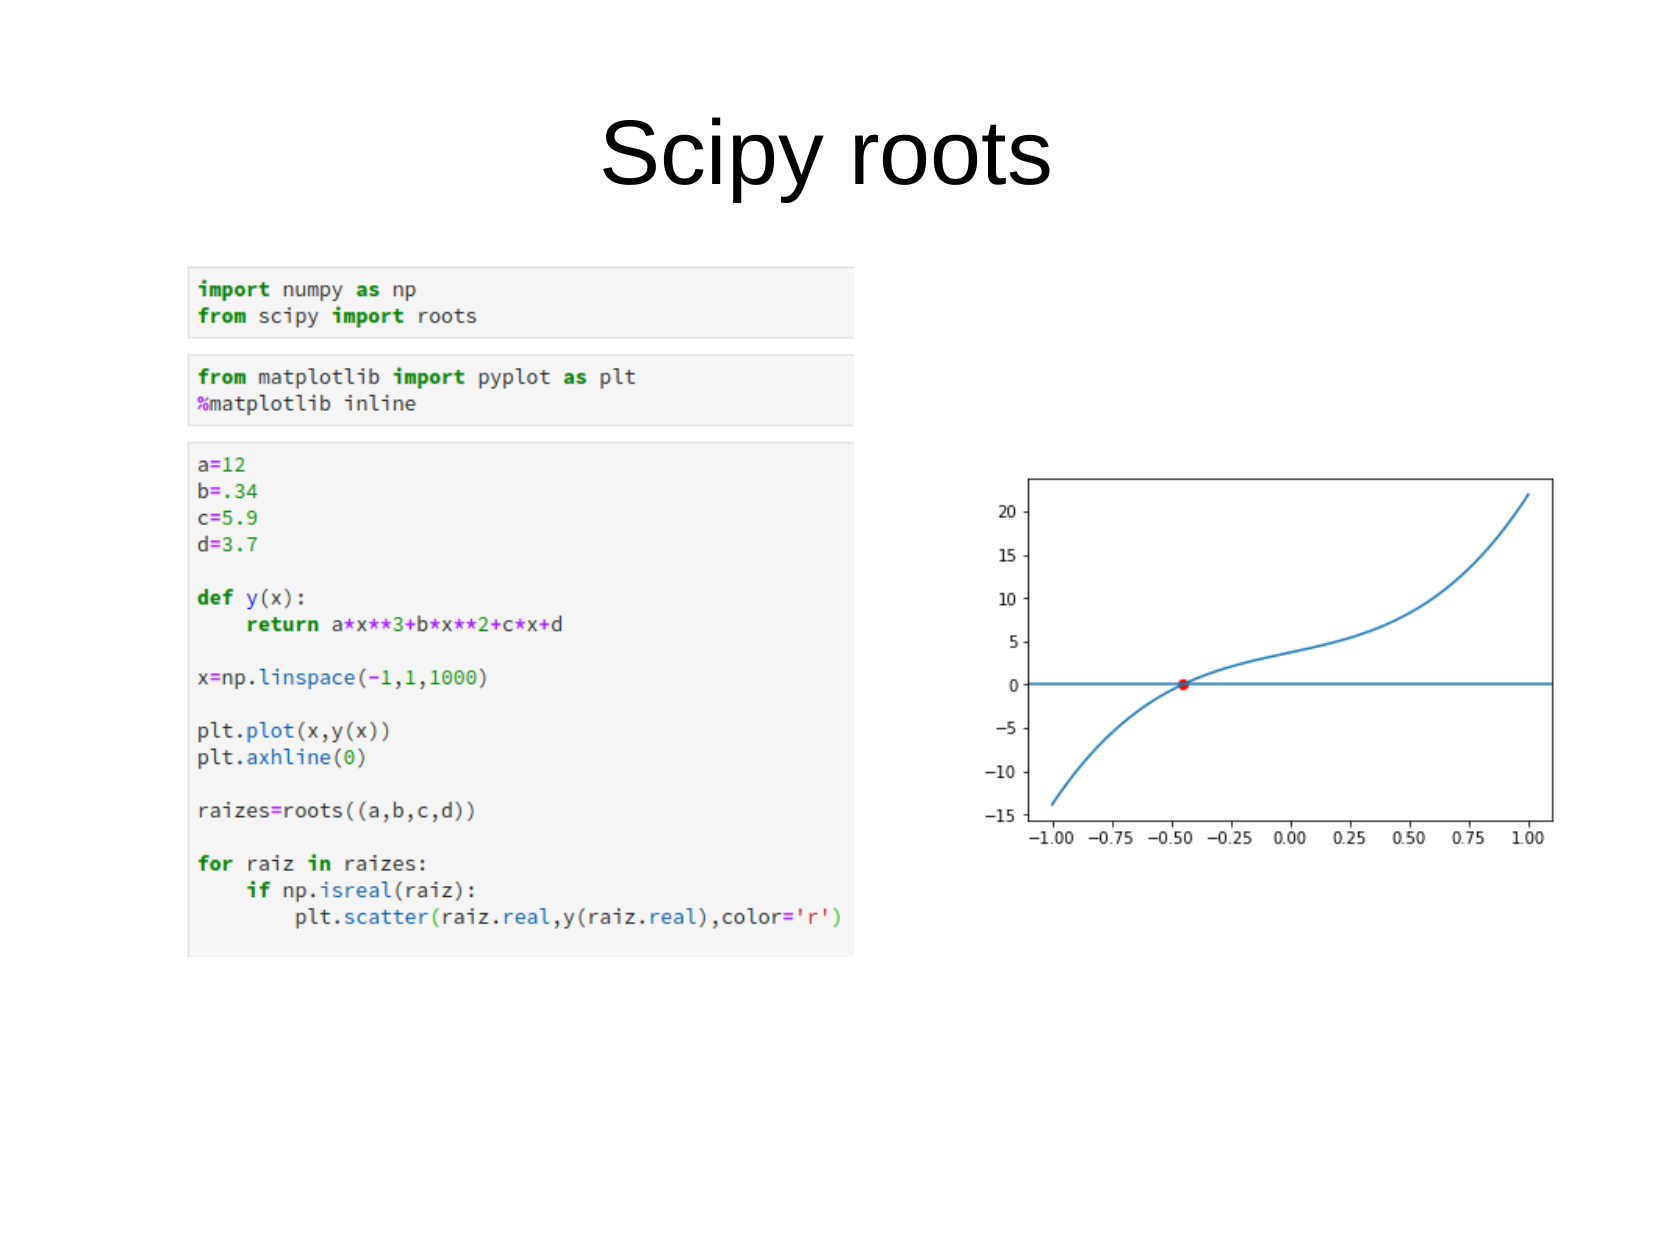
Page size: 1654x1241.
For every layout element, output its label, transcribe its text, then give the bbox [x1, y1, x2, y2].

picture [177, 259, 854, 957]
title Scipy roots [82, 49, 1571, 257]
picture [967, 474, 1571, 863]
